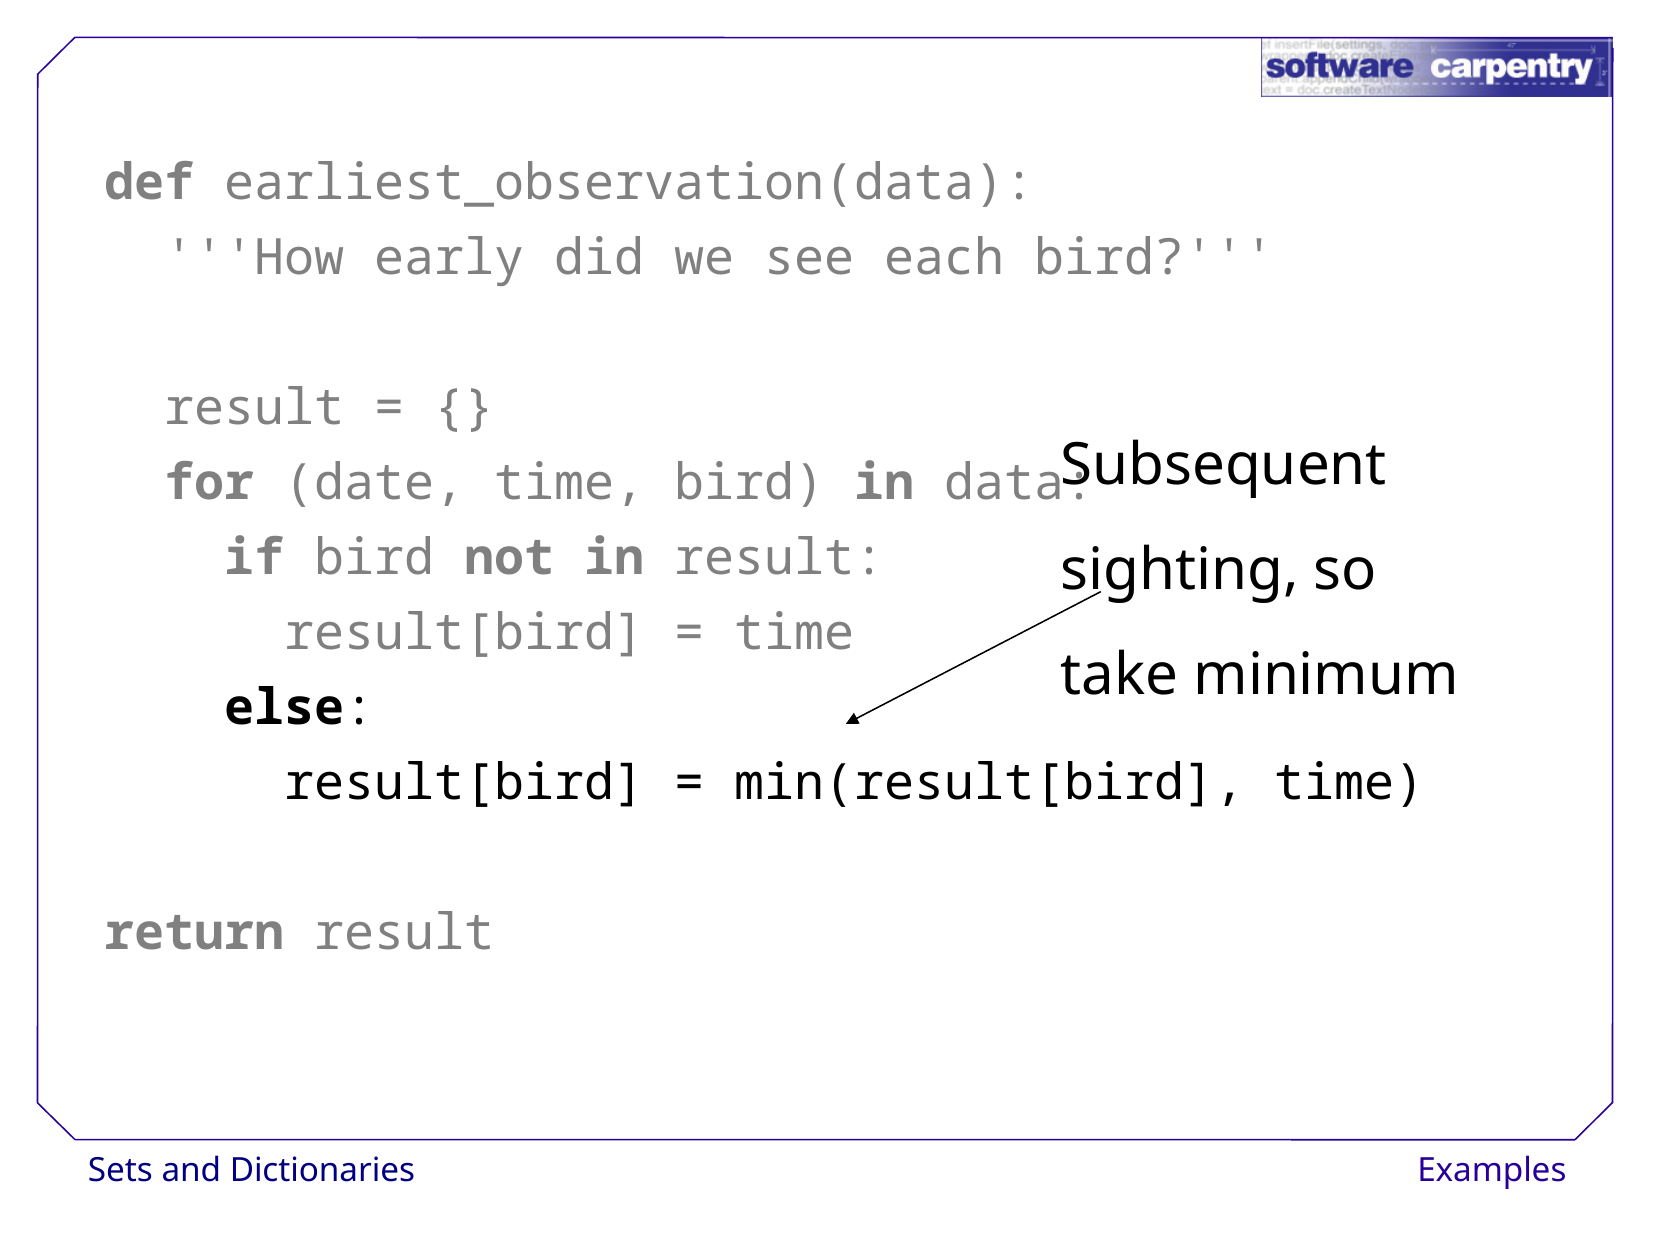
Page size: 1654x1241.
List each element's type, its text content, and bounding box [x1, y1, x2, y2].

picture [1261, 39, 1613, 97]
text_box Subsequent sighting, so take minimum [1046, 383, 1625, 715]
text_box def earliest_observation(data): '''How early did we see each bird?''' result = {} for (date, time, bird) in data: if bird not in result: result[bird] = time else: result[bird] = min(result[bird], time) return result [89, 126, 1512, 1058]
